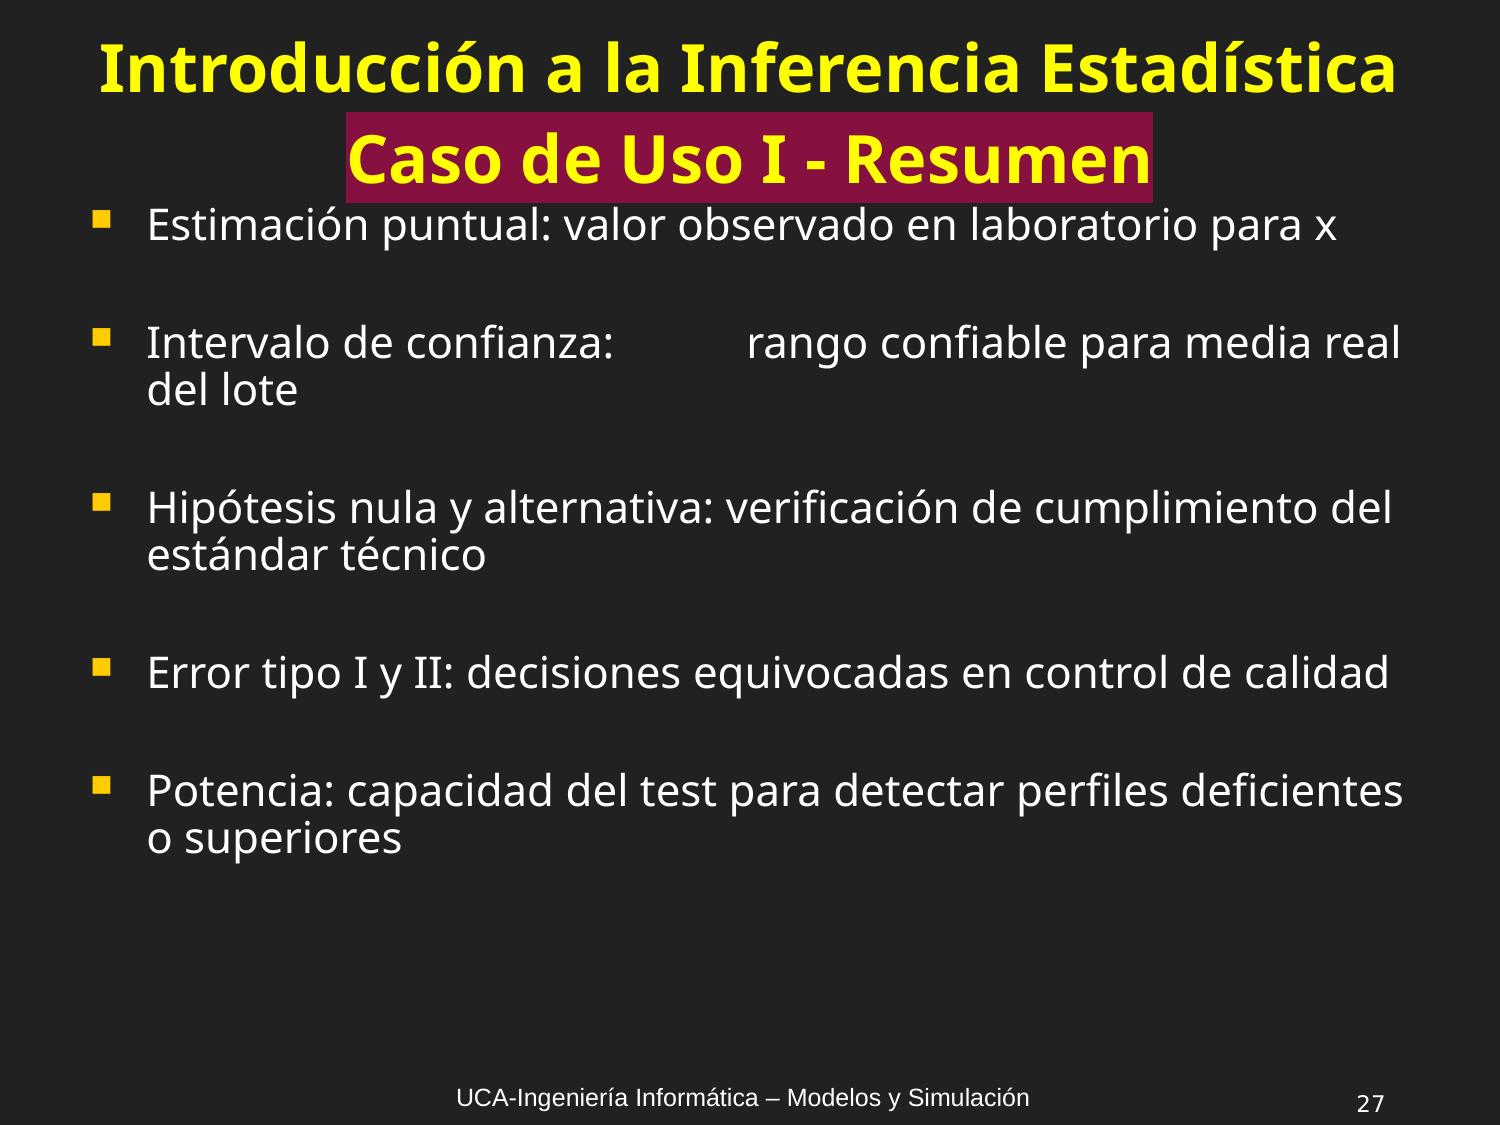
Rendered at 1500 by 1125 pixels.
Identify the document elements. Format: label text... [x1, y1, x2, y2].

title Introducción a la Inferencia Estadística Caso de Uso I - Resumen [75, 37, 1426, 188]
list Estimación puntual: valor observado en laboratorio para x Intervalo de confianza: rango confiable para media real del lote Hipótesis nula y alternativa: verificación de cumplimiento del estándar técnico Error tipo I y II: decisiones equivocadas en control de calidad Potencia: capacidad del test para detectar perfiles deficientes o superiores [75, 195, 1426, 1051]
